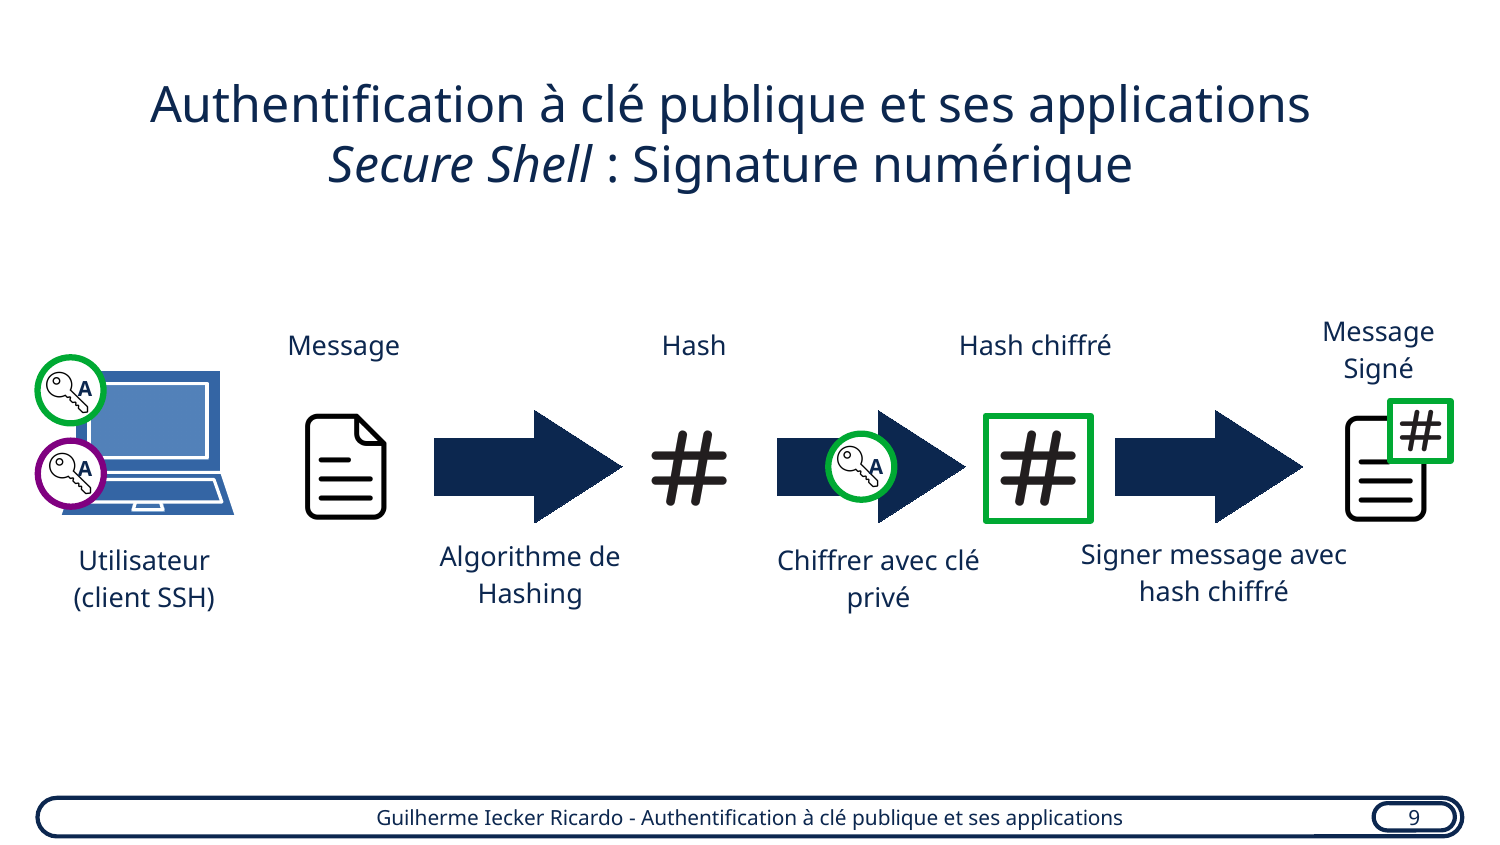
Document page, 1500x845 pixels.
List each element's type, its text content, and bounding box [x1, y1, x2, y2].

picture [290, 410, 403, 523]
text_box Hash [628, 319, 761, 366]
text_box [45, 357, 93, 369]
text_box A [63, 366, 103, 411]
text_box A [63, 446, 103, 491]
picture [834, 443, 881, 490]
text_box [37, 451, 46, 496]
title Authentification à clé publique et ses applications Secure Shell : Signature numérique [75, 57, 1388, 213]
picture [1393, 403, 1448, 458]
text_box [37, 372, 43, 409]
text_box A [853, 444, 893, 489]
text_box [434, 410, 623, 523]
text_box Signer message avec hash chiffré [1063, 528, 1364, 607]
text_box Message Signé [1294, 305, 1463, 421]
picture [46, 450, 94, 497]
text_box Chiffrer avec clé privé [760, 534, 998, 612]
picture [1330, 421, 1443, 525]
text_box Algorithme de Hashing [398, 530, 662, 608]
text_box [1115, 410, 1303, 523]
text_box [47, 369, 237, 517]
text_box Guilherme Iecker Ricardo - Authentification à clé publique et ses applications [37, 797, 1463, 837]
text_box Utilisateur (client SSH) [37, 534, 251, 612]
text_box Message [272, 319, 441, 366]
text_box Hash chiffré [904, 319, 1167, 366]
picture [639, 418, 739, 518]
picture [43, 369, 91, 416]
text_box [777, 410, 966, 523]
picture [988, 418, 1088, 518]
